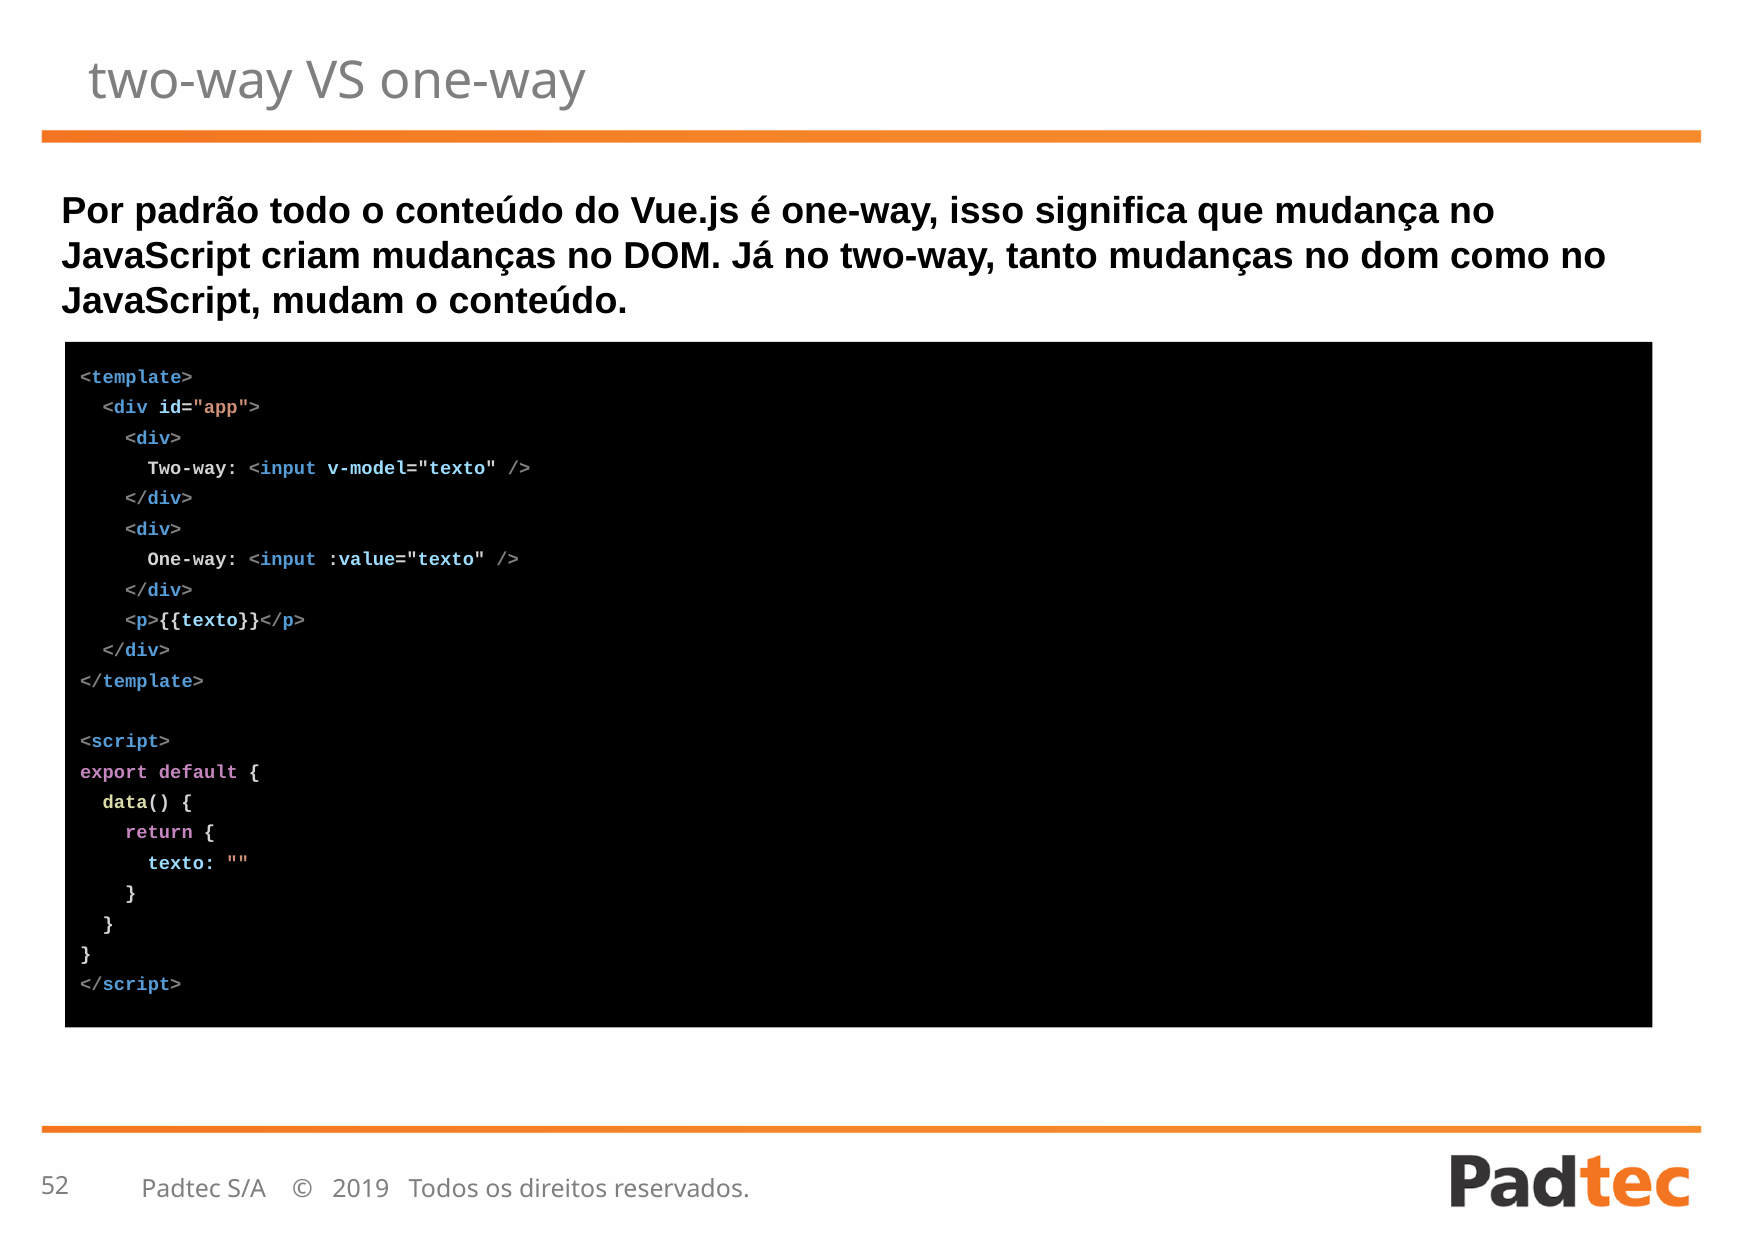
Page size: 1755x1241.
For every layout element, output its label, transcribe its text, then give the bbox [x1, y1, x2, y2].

text_box <template> <div id="app"> <div> Two-way: <input v-model="texto" /> </div> <div> One-way: <input :value="texto" /> </div> <p>{{texto}}</p> </div> </template> <script> export default { data() { return { texto: "" } } } </script> [65, 341, 1653, 1028]
title two-way VS one-way [73, 29, 1653, 127]
picture [0, 0, 1755, 1241]
text_box Por padrão todo o conteúdo do Vue.js é one-way, isso significa que mudança no JavaScript criam mudanças no DOM. Já no two-way, tanto mudanças no dom como no JavaScript, mudam o conteúdo. [46, 171, 1688, 329]
